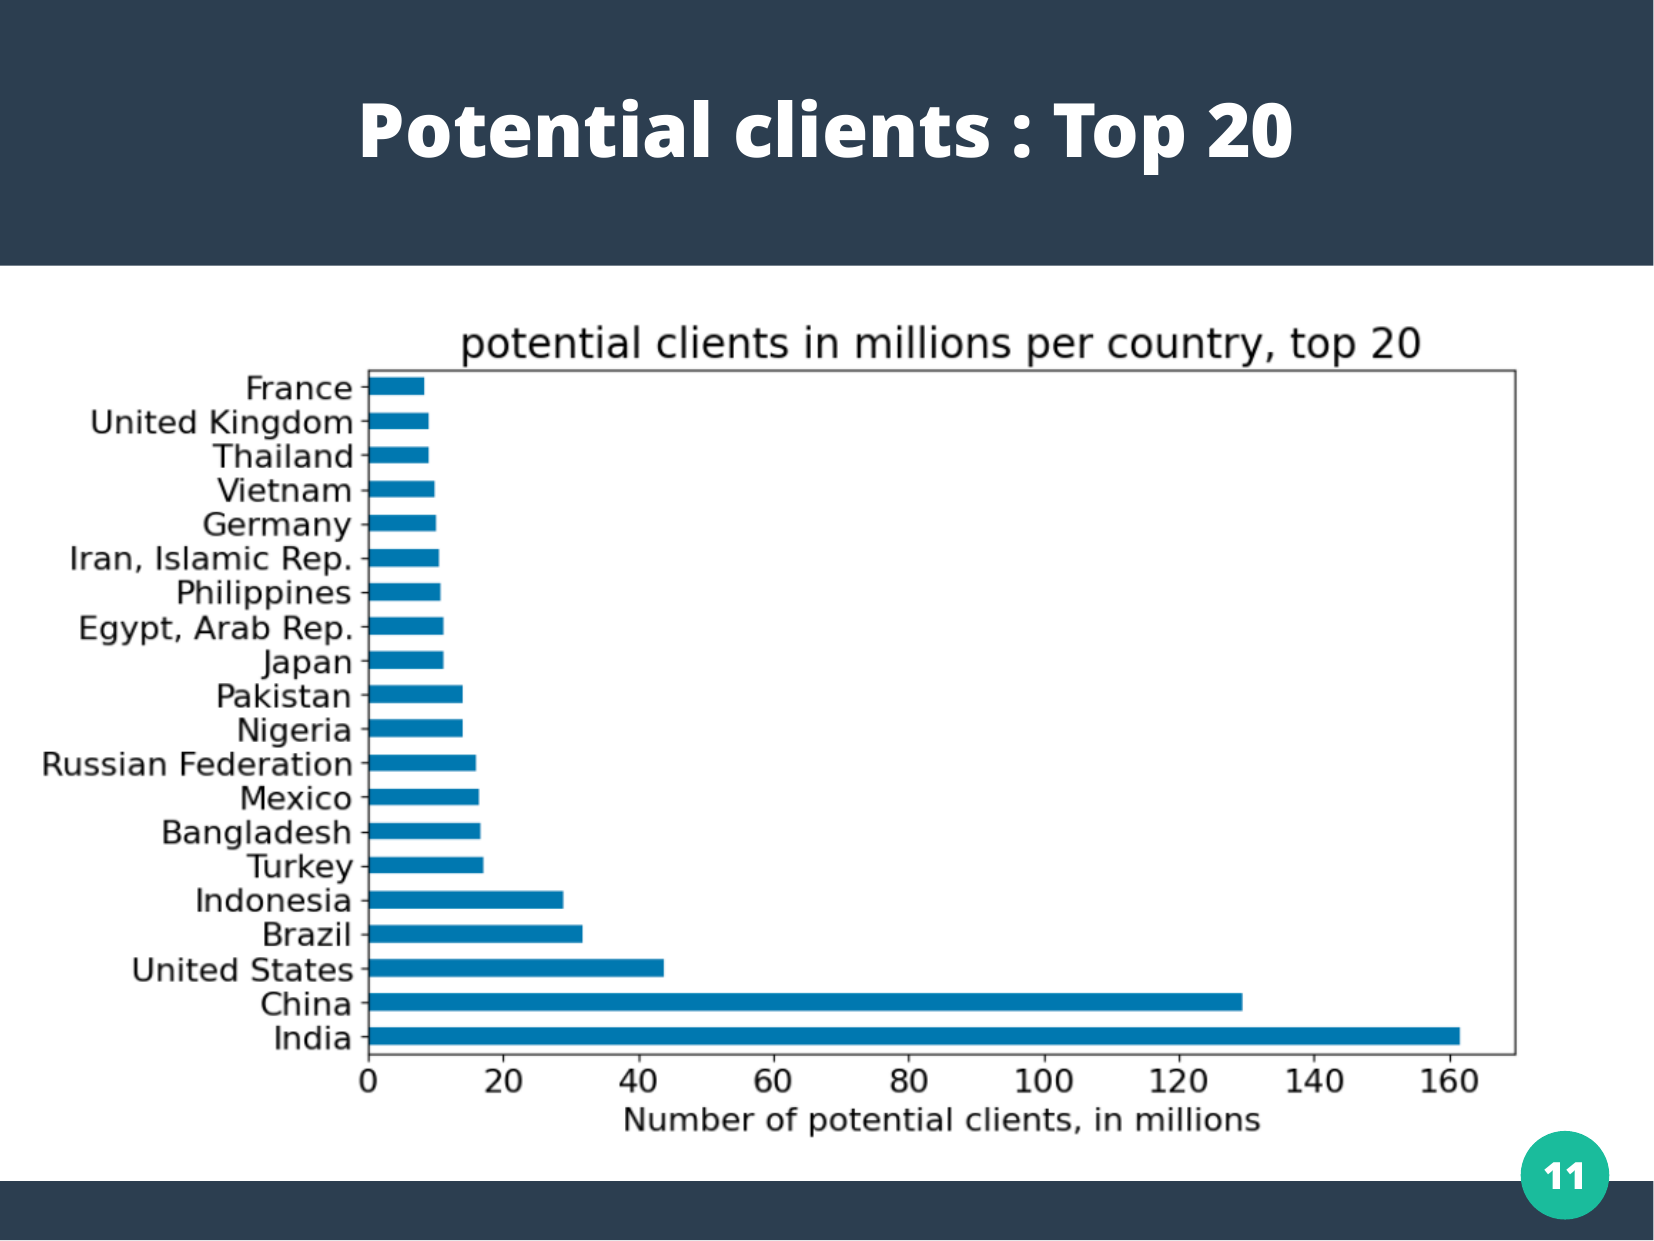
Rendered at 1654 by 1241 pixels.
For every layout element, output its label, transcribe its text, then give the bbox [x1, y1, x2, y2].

picture [35, 318, 1524, 1146]
title Potential clients : Top 20 [59, 49, 1595, 207]
